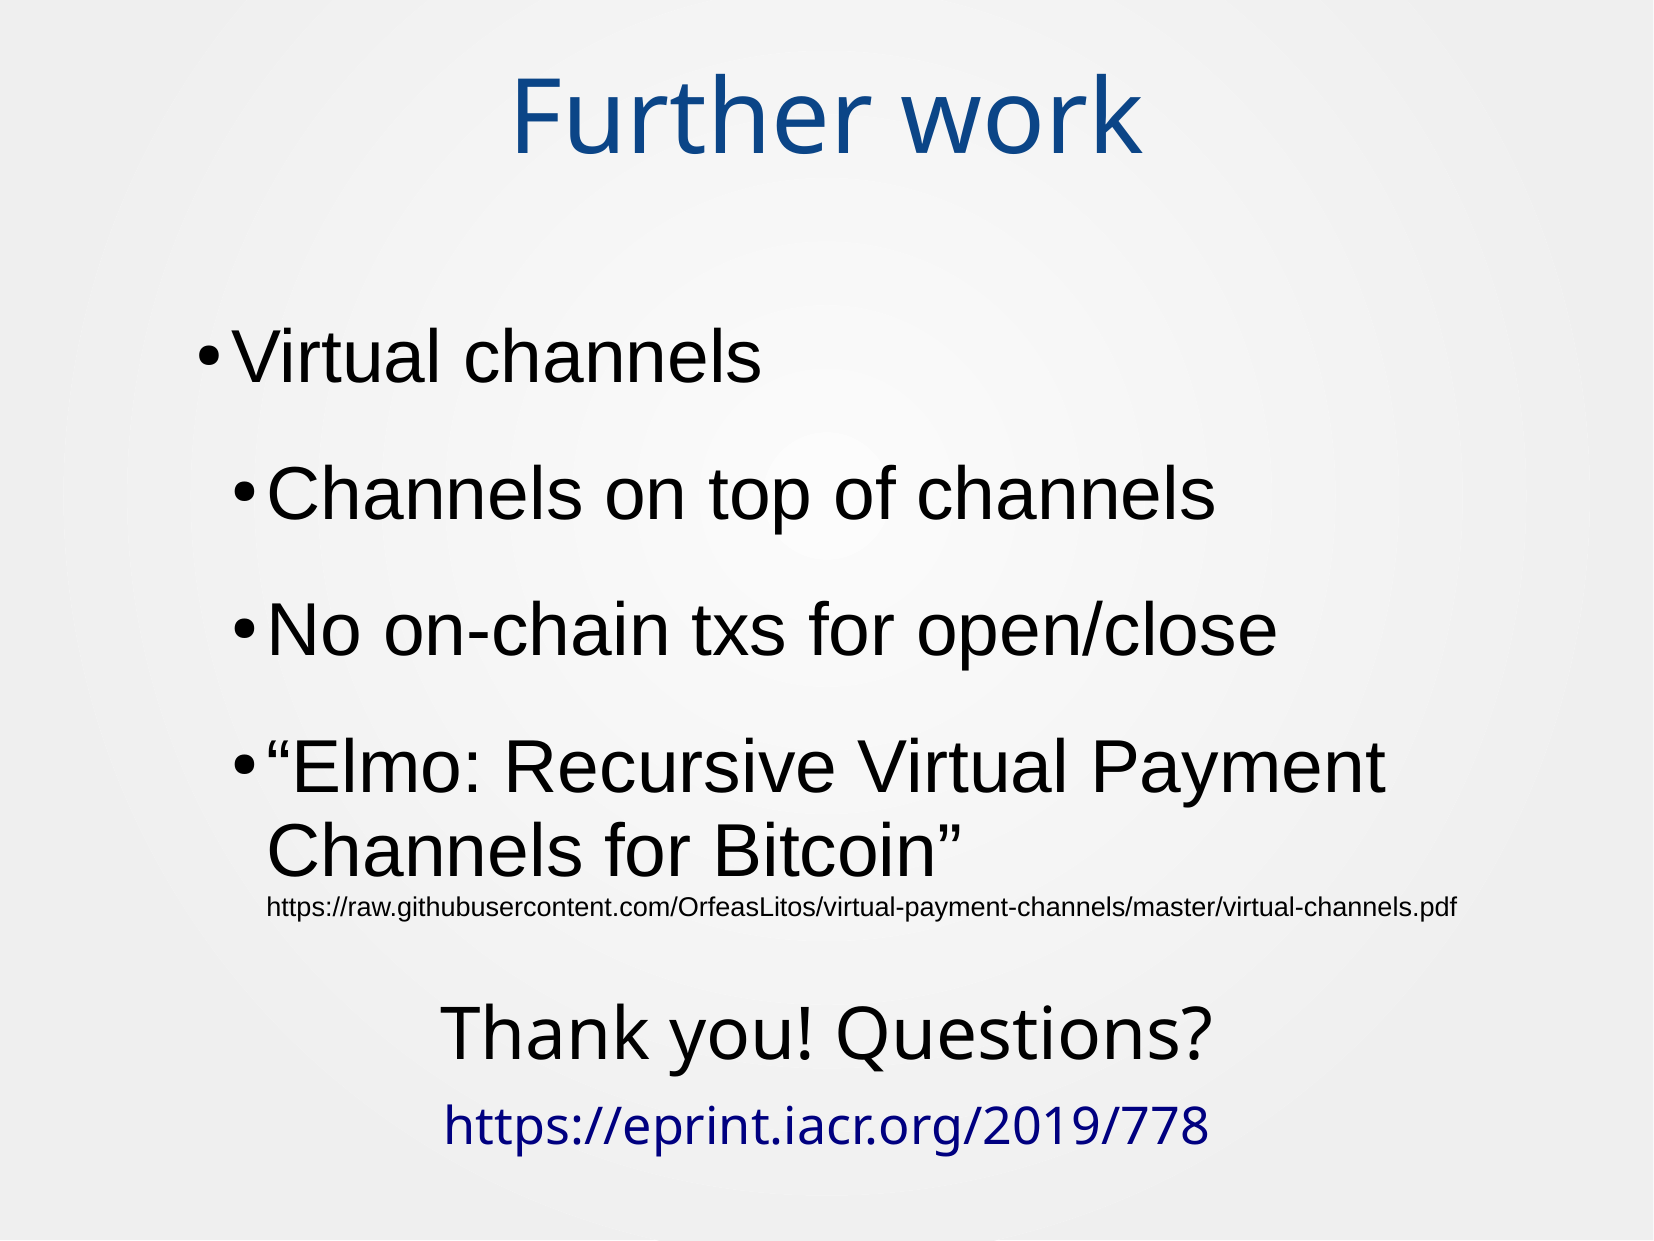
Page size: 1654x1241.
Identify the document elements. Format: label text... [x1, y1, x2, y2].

title Further work [508, 0, 1145, 184]
text_box Thank you! Questions? https://eprint.iacr.org/2019/778 [155, 974, 1499, 1168]
text_box Virtual channels Channels on top of channels No on-chain txs for open/close “Elmo: Recursive Virtual Payment Channels for Bitcoin” https://raw.githubusercontent.com/OrfeasLitos/virtual-payment-channels/master/virtual-channels.pdf [180, 307, 1473, 941]
